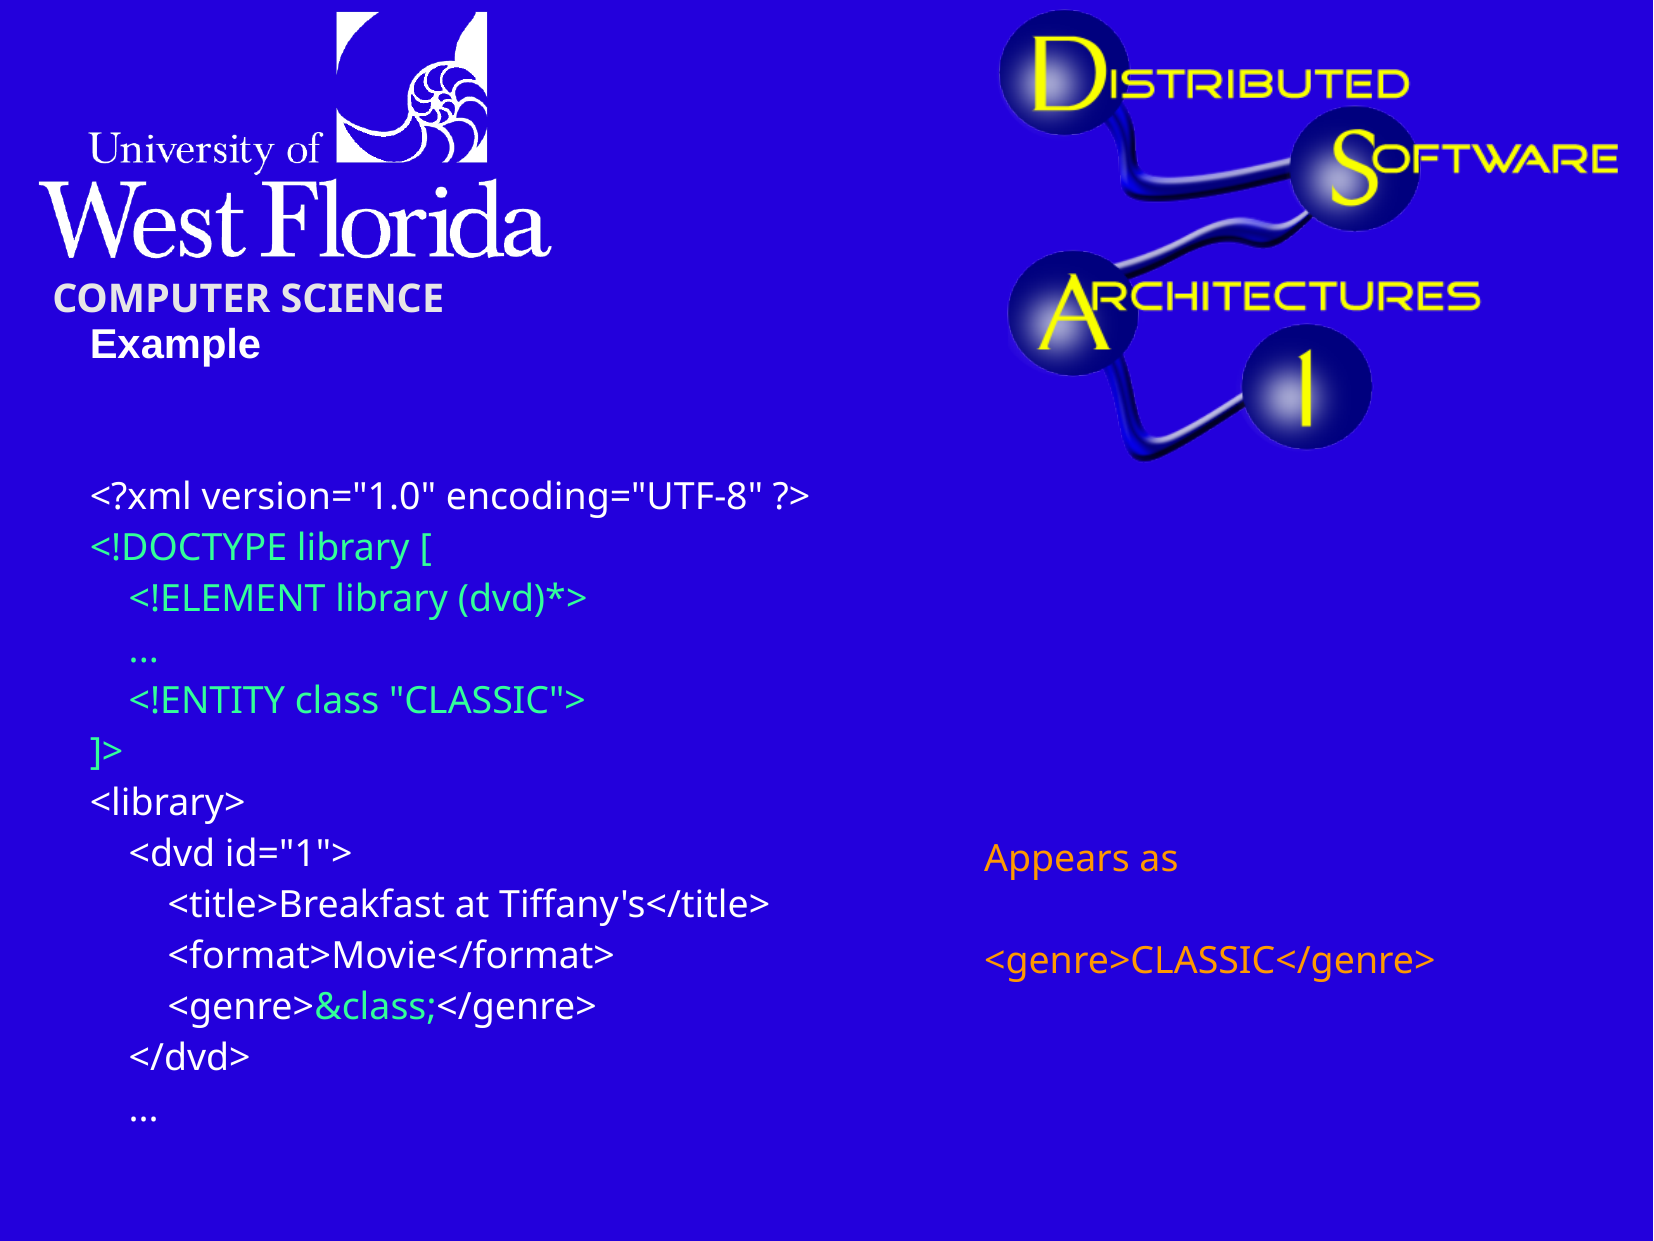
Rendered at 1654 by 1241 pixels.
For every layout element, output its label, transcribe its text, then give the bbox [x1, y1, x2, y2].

picture [37, 0, 559, 262]
text_box COMPUTER SCIENCE [37, 262, 563, 334]
picture [910, 0, 1653, 506]
text_box Example <?xml version="1.0" encoding="UTF-8" ?> <!DOCTYPE library [ <!ELEMENT library (dvd)*> ... <!ENTITY class "CLASSIC"> ]> <library> <dvd id="1"> <title>Breakfast at Tiffany's</title> <format>Movie</format> <genre>&class;</genre> </dvd> ... [75, 313, 957, 1055]
text_box Appears as <genre>CLASSIC</genre> [969, 824, 1613, 976]
